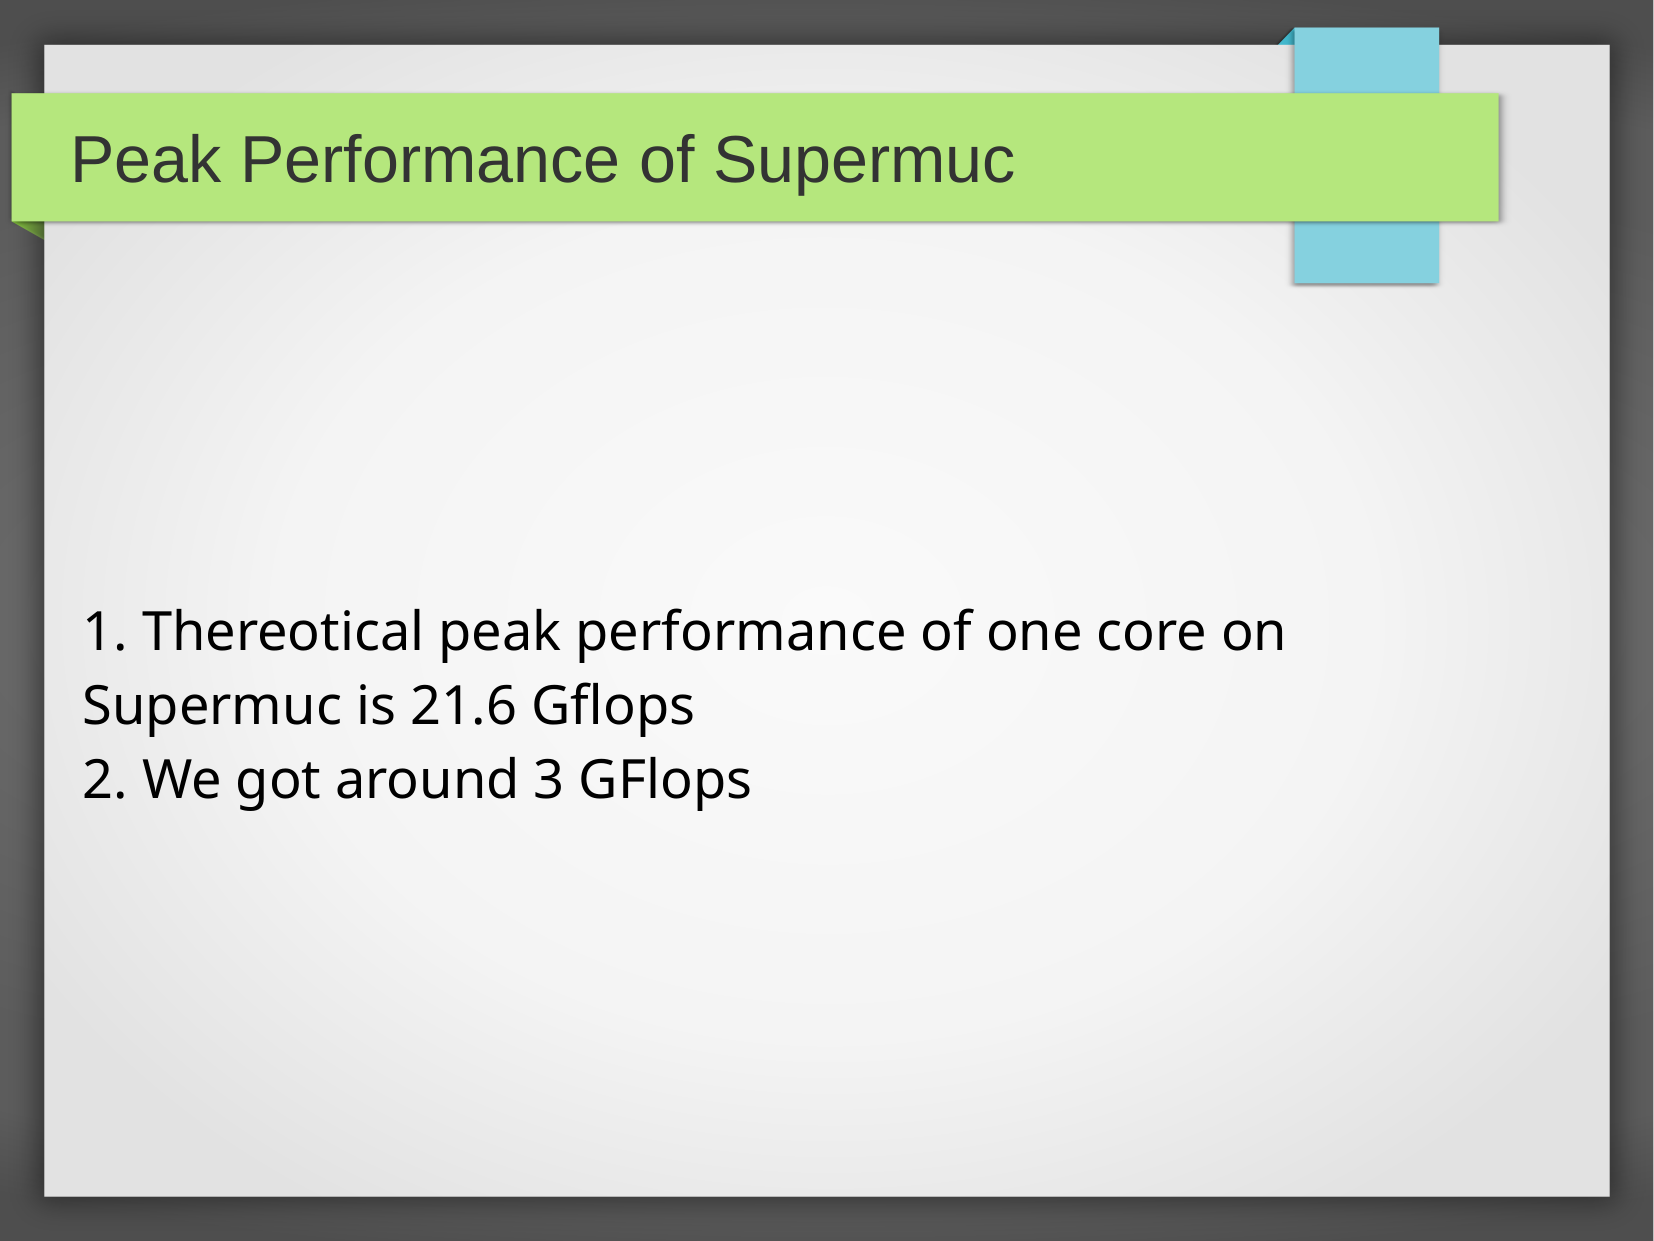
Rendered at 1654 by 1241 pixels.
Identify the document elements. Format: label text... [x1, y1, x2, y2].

subtitle 1. Thereotical peak performance of one core on Supermuc is 21.6 Gflops 2. We got around 3 GFlops [82, 343, 1538, 1063]
title Peak Performance of Supermuc [70, 106, 1229, 213]
picture [0, 0, 1654, 1241]
